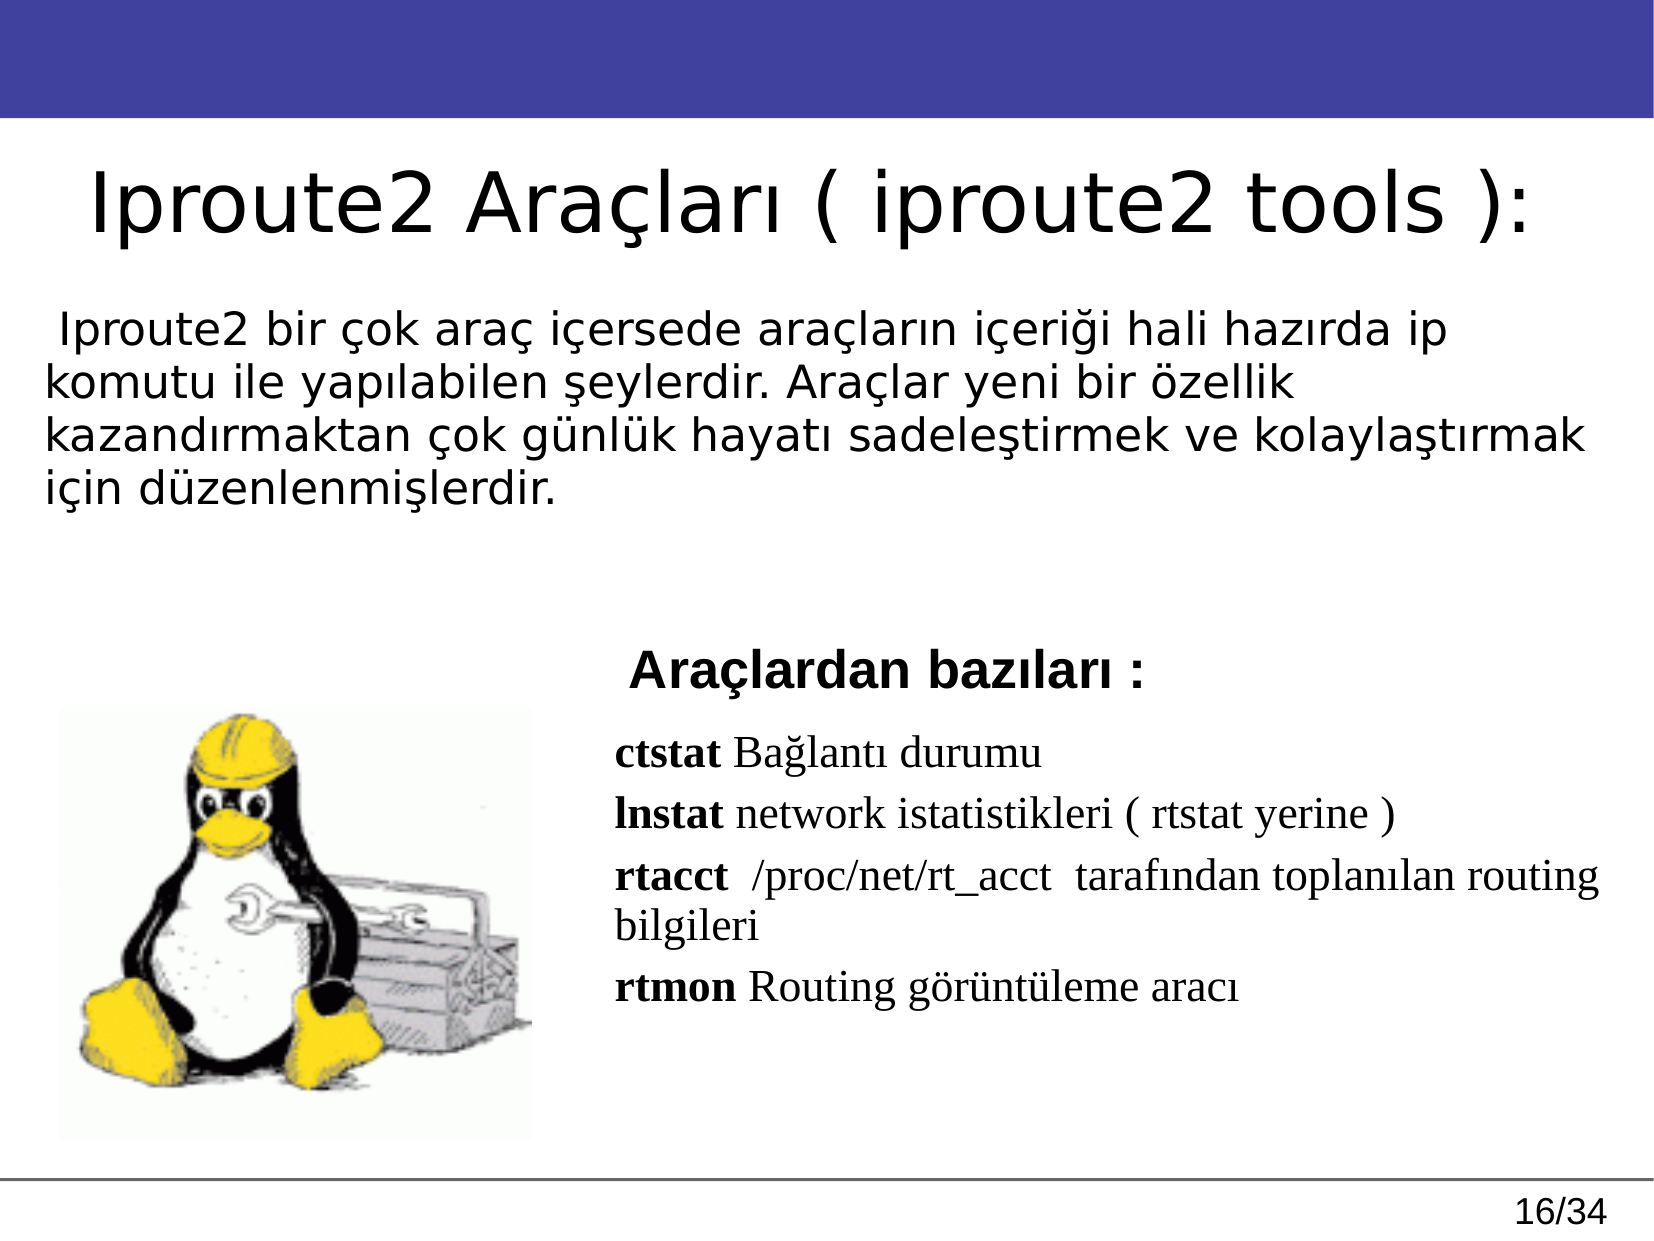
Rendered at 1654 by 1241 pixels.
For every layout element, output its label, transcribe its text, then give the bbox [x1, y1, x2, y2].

text_box Iproute2 Araçları ( iproute2 tools ): [0, 147, 1625, 260]
picture [59, 709, 532, 1140]
text_box Araçlardan bazıları : [614, 631, 1471, 708]
text_box Iproute2 bir çok araç içersede araçların içeriği hali hazırda ip komutu ile yapılabilen şeylerdir. Araçlar yeni bir özellik kazandırmaktan çok günlük hayatı sadeleştirmek ve kolaylaştırmak için düzenlenmişlerdir. [29, 295, 1625, 524]
text_box <number>/34 [1499, 1183, 1654, 1241]
text_box ctstat Bağlantı durumu lnstat network istatistikleri ( rtstat yerine ) rtacct /proc/net/rt_acct tarafından toplanılan routing bilgileri rtmon Routing görüntüleme aracı [599, 719, 1654, 1033]
